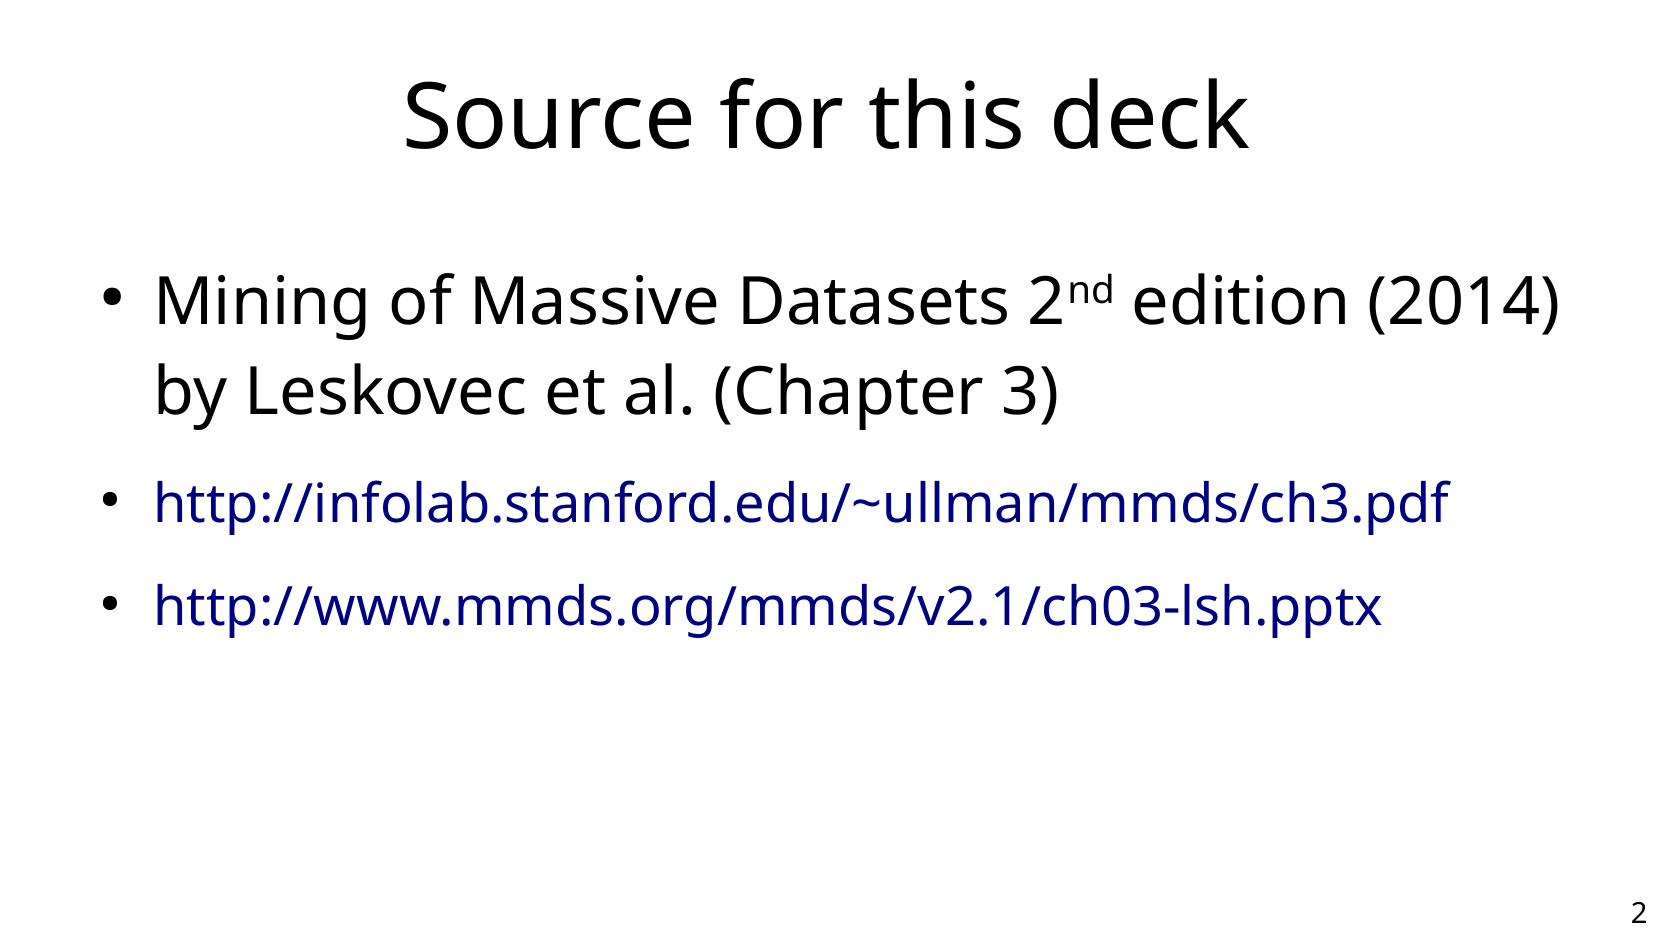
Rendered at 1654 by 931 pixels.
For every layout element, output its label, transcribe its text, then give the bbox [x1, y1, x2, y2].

list Mining of Massive Datasets 2nd edition (2014) by Leskovec et al. (Chapter 3) http://infolab.stanford.edu/~ullman/mmds/ch3.pdf http://www.mmds.org/mmds/v2.1/ch03-lsh.pptx [82, 253, 1571, 793]
title Source for this deck [82, 1, 1571, 226]
